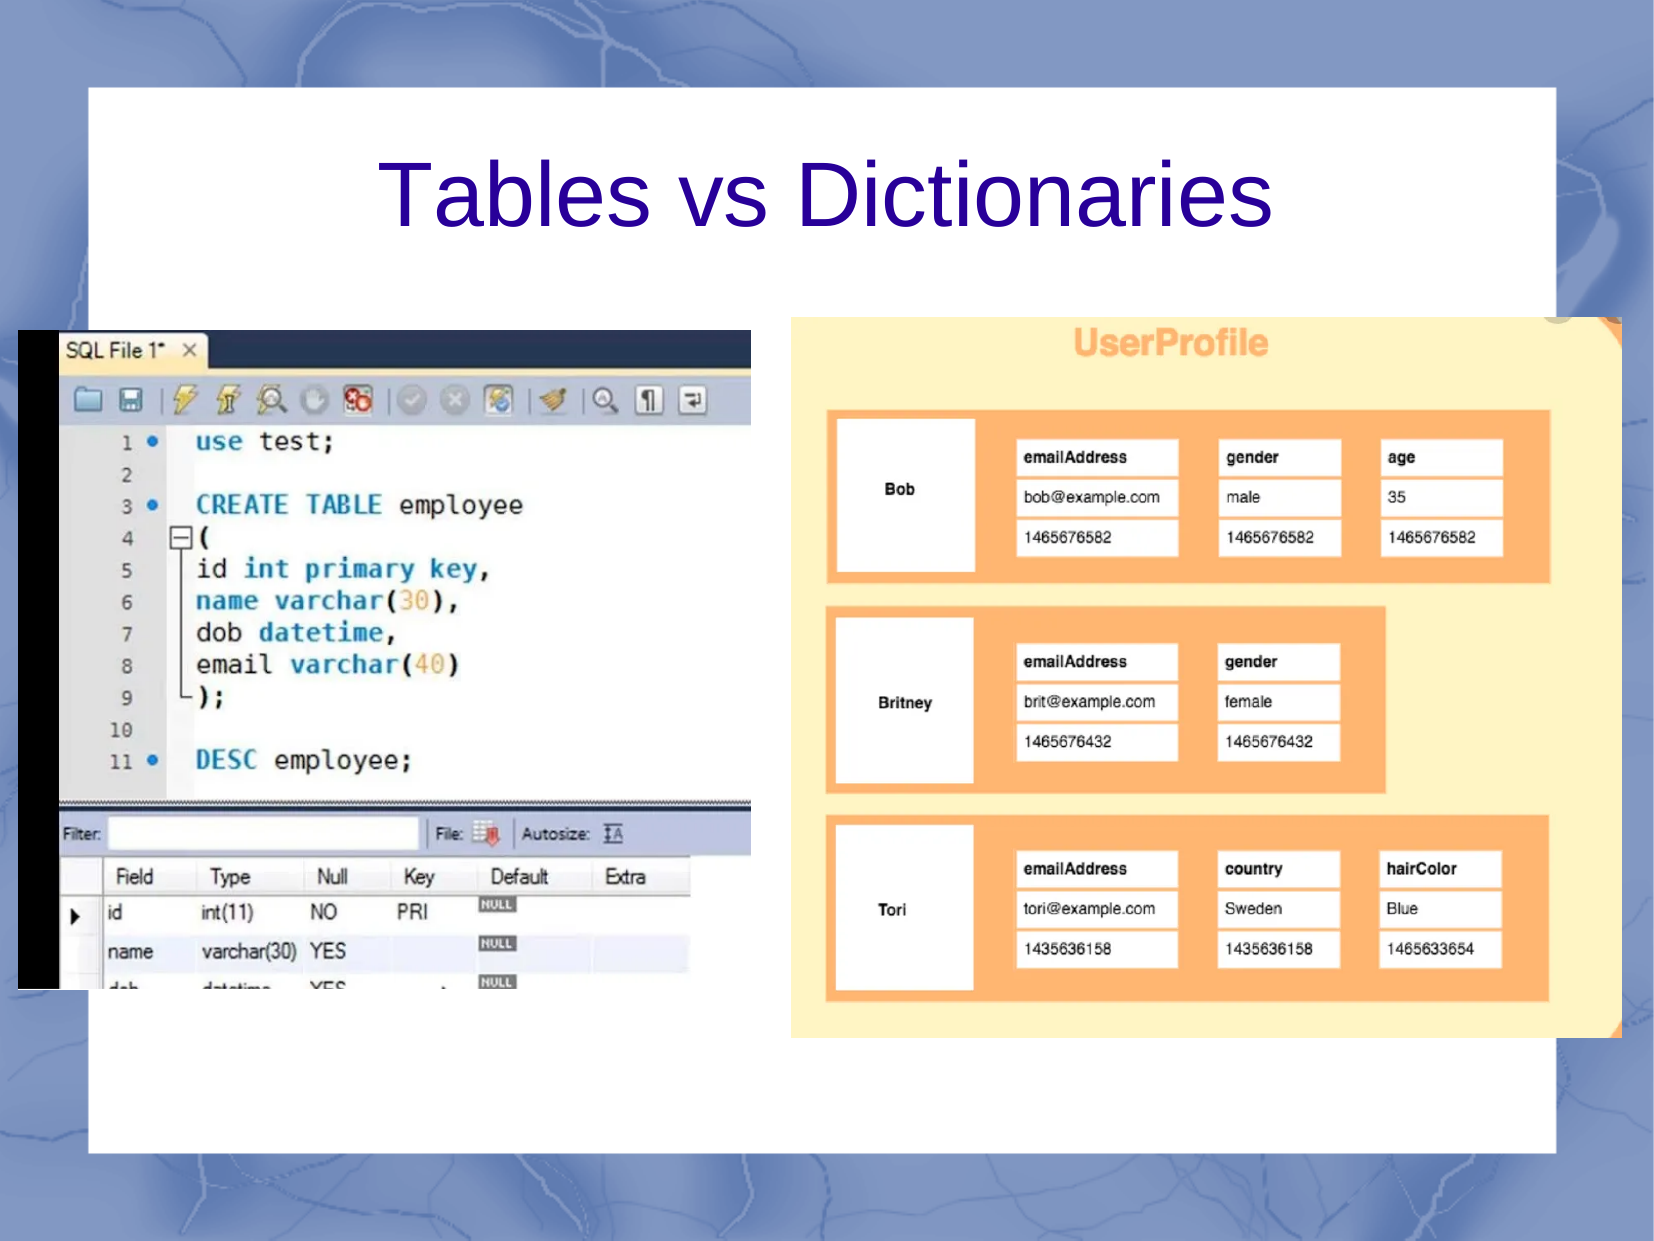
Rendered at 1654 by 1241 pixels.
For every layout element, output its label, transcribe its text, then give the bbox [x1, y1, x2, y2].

title Tables vs Dictionaries [118, 90, 1536, 298]
picture [0, 0, 1654, 1241]
